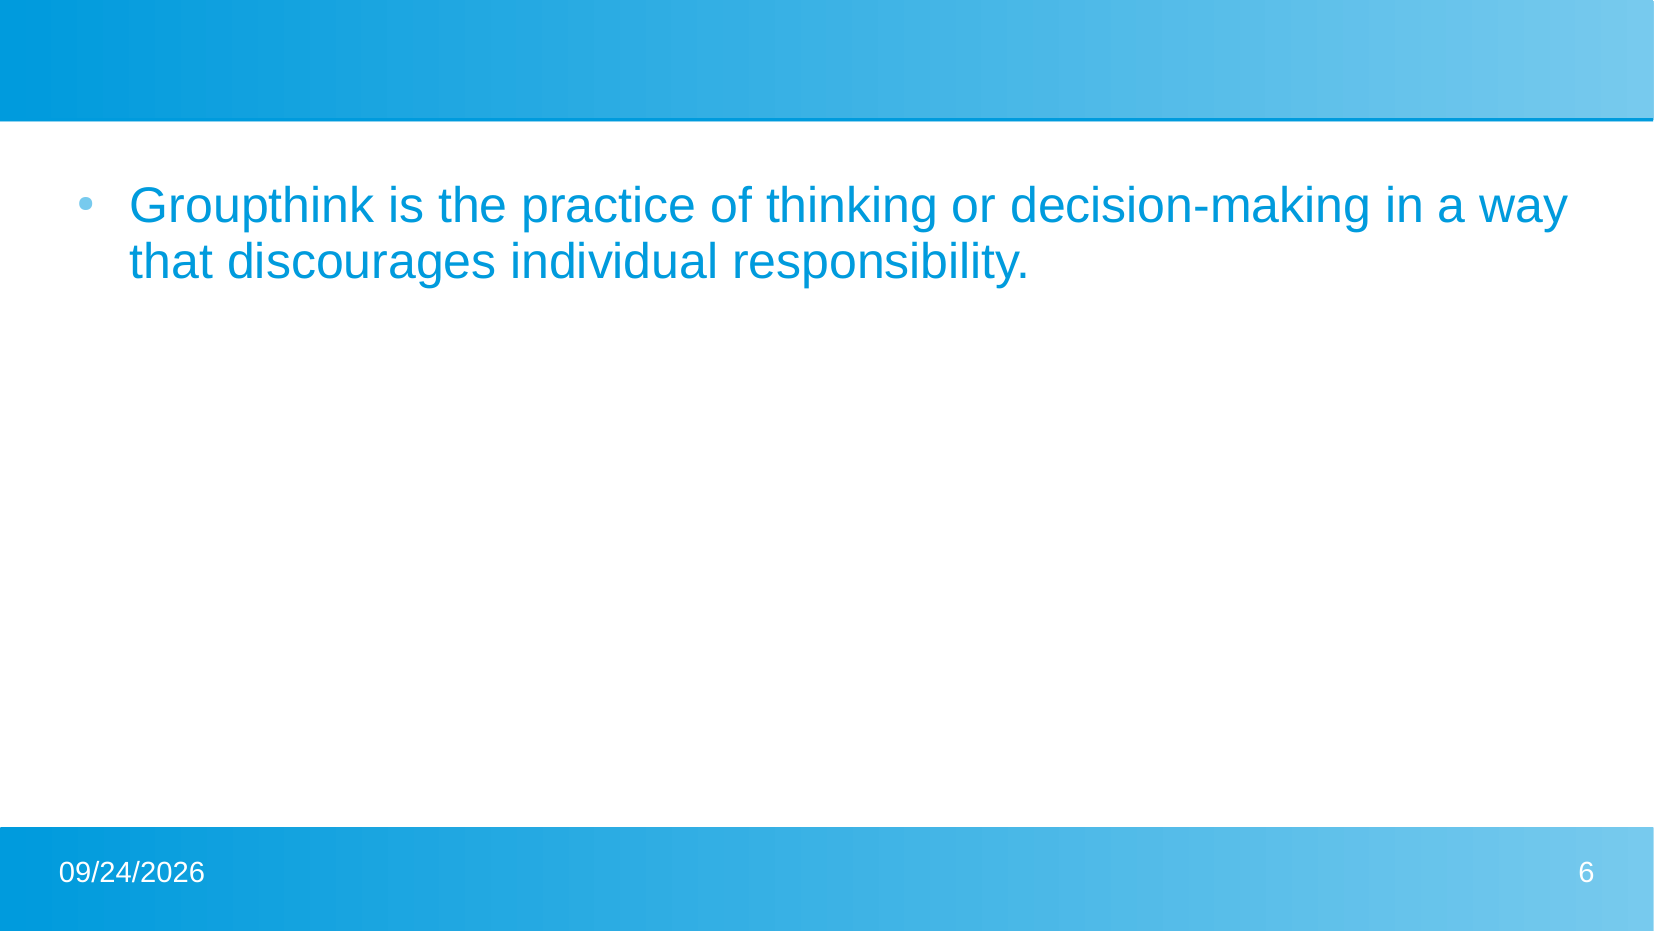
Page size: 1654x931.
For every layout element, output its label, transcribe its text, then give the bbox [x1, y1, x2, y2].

list Groupthink is the practice of thinking or decision-making in a way that discourages individual responsibility. [59, 177, 1595, 768]
